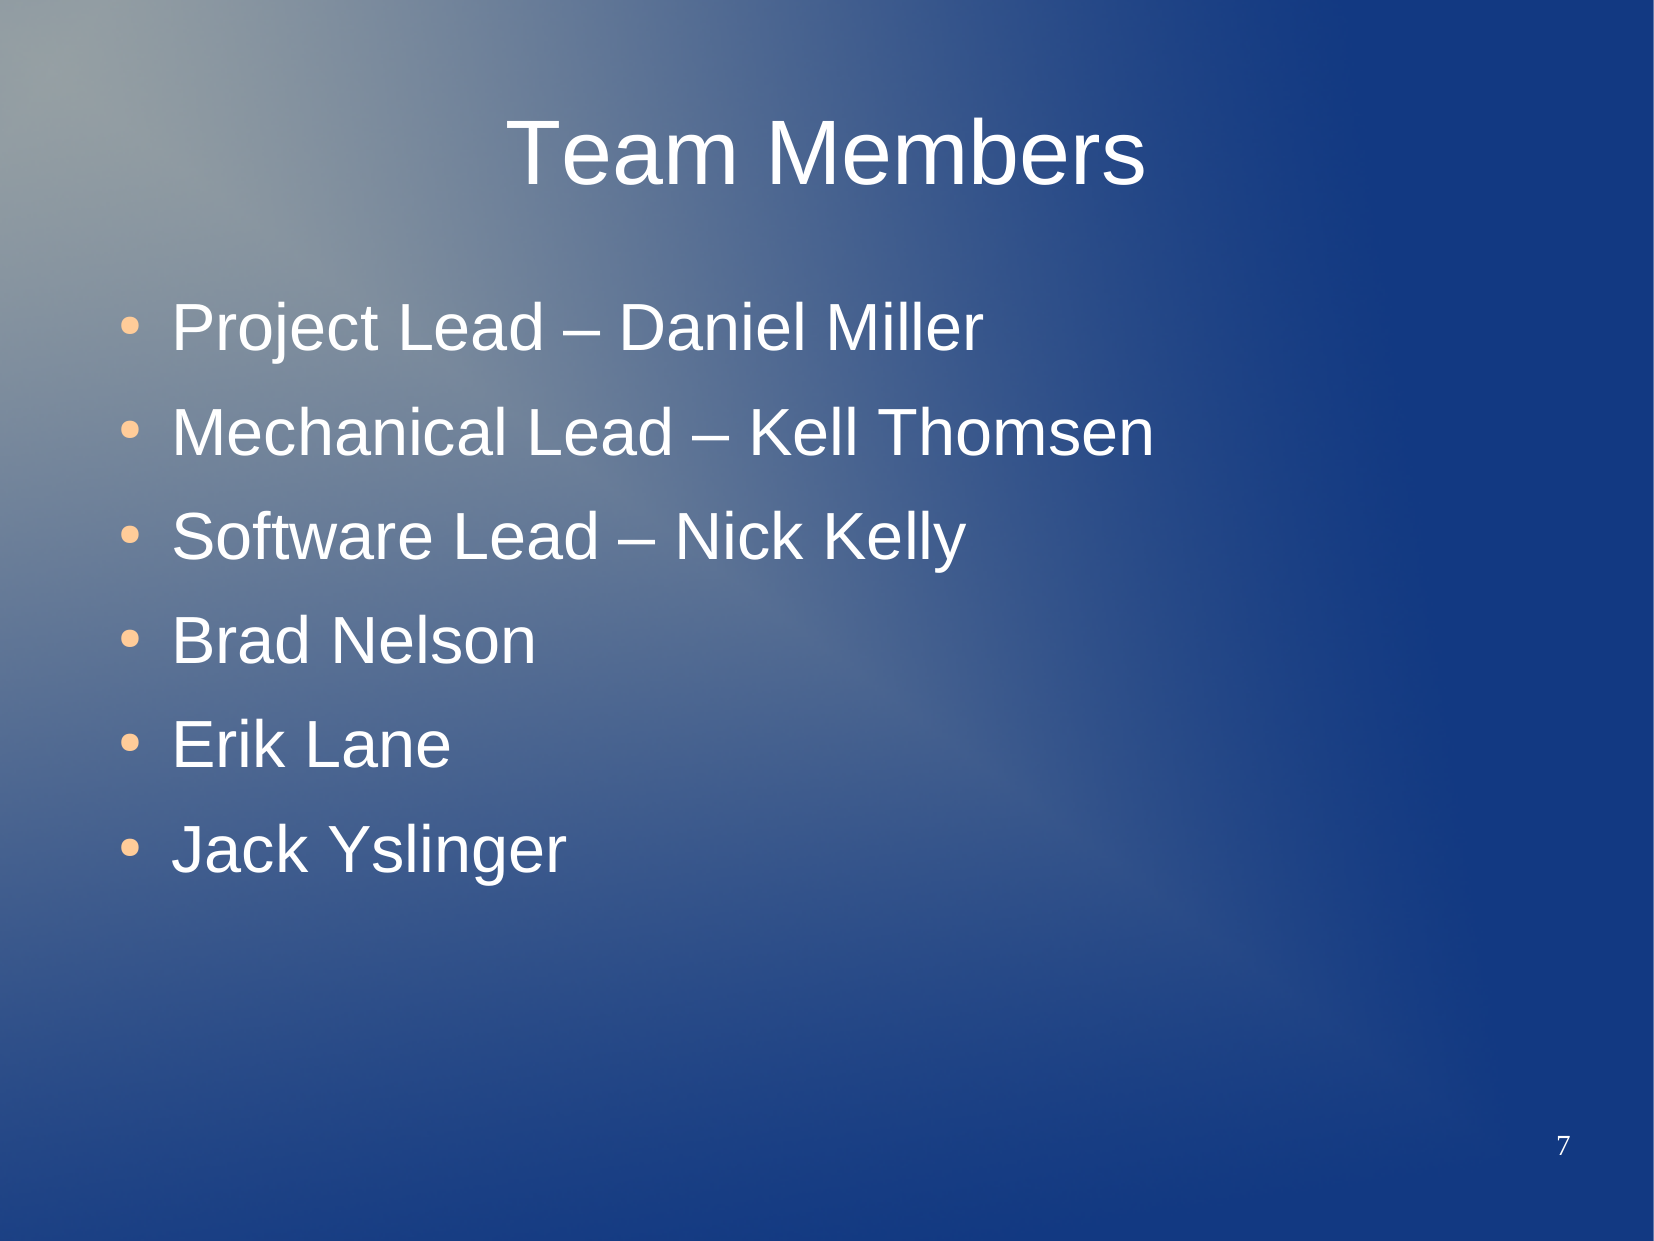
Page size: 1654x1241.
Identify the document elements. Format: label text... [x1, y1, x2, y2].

picture [0, 0, 1654, 1241]
title Team Members [82, 49, 1571, 257]
list Project Lead – Daniel Miller Mechanical Lead – Kell Thomsen Software Lead – Nick Kelly Brad Nelson Erik Lane Jack Yslinger [82, 290, 1571, 1094]
